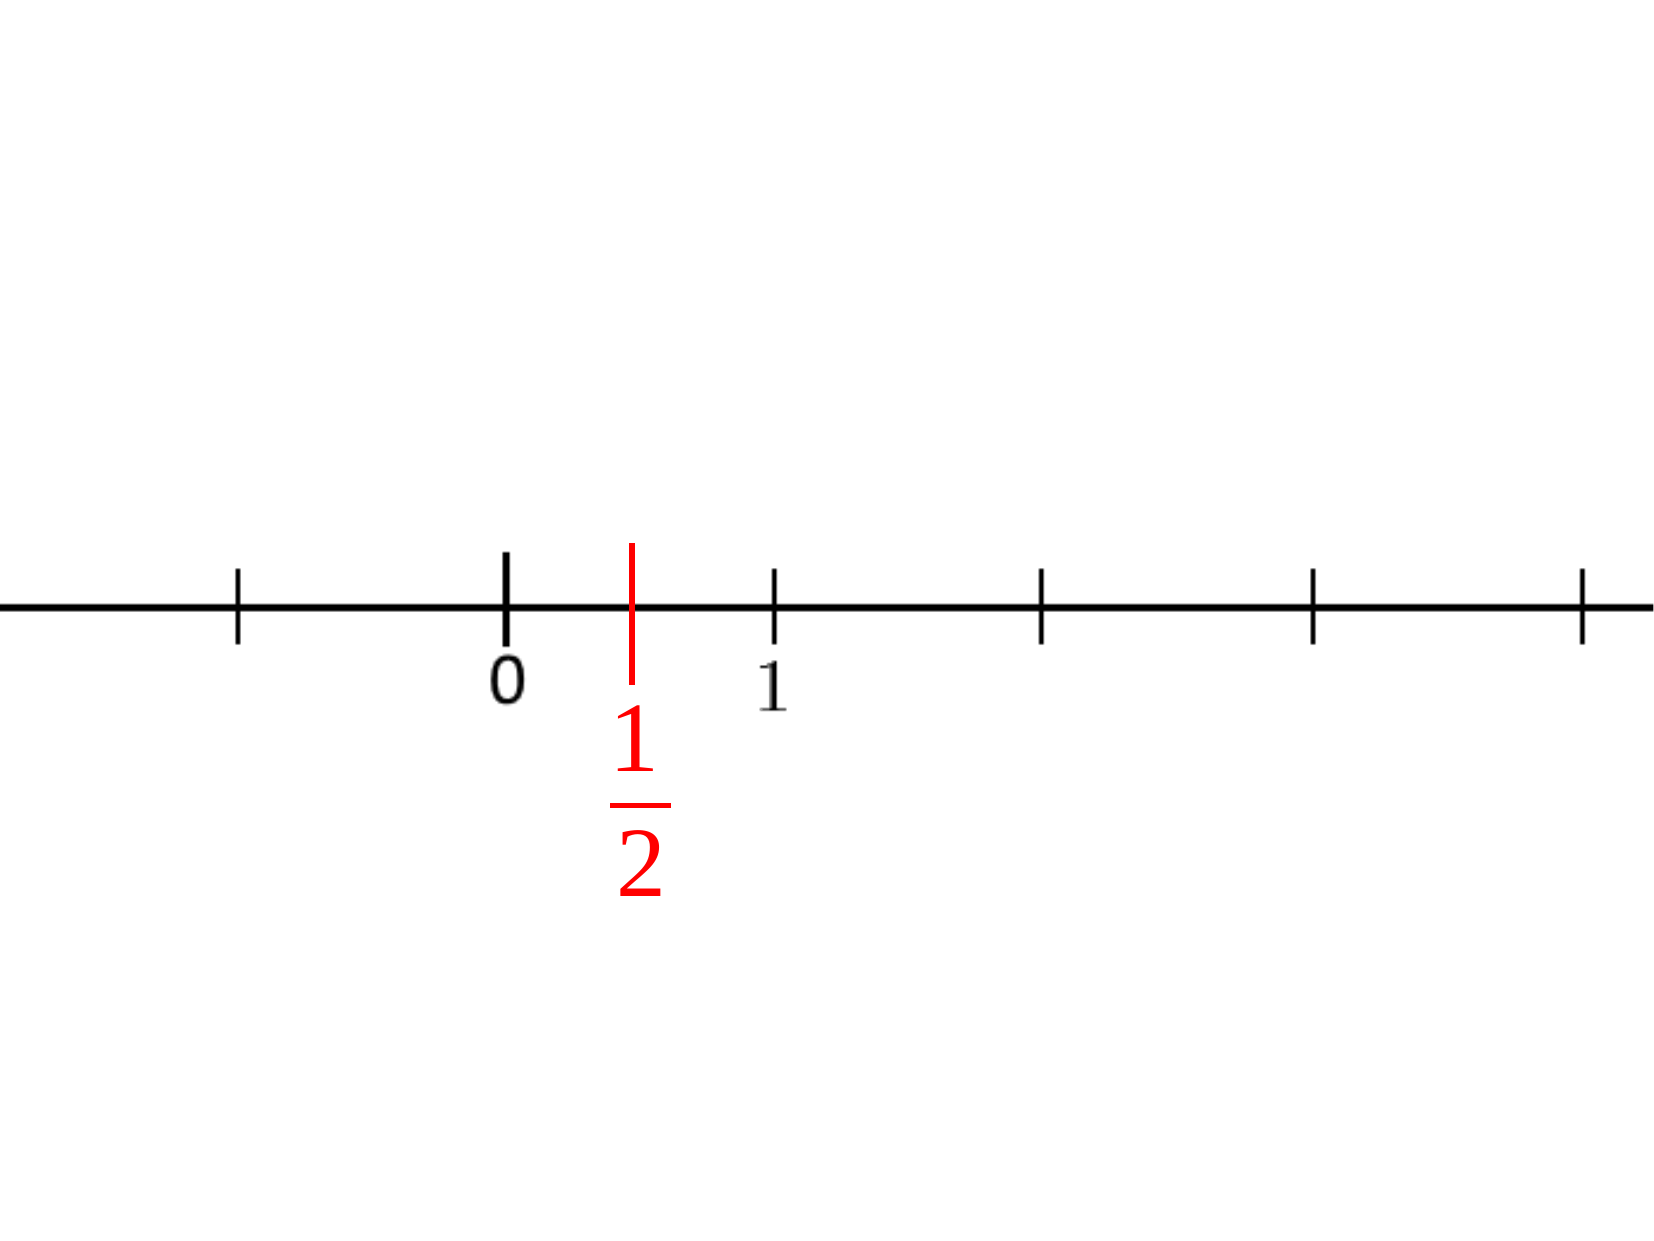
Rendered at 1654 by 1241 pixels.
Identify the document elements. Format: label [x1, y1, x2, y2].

chart [578, 684, 697, 922]
picture [0, 463, 1654, 768]
